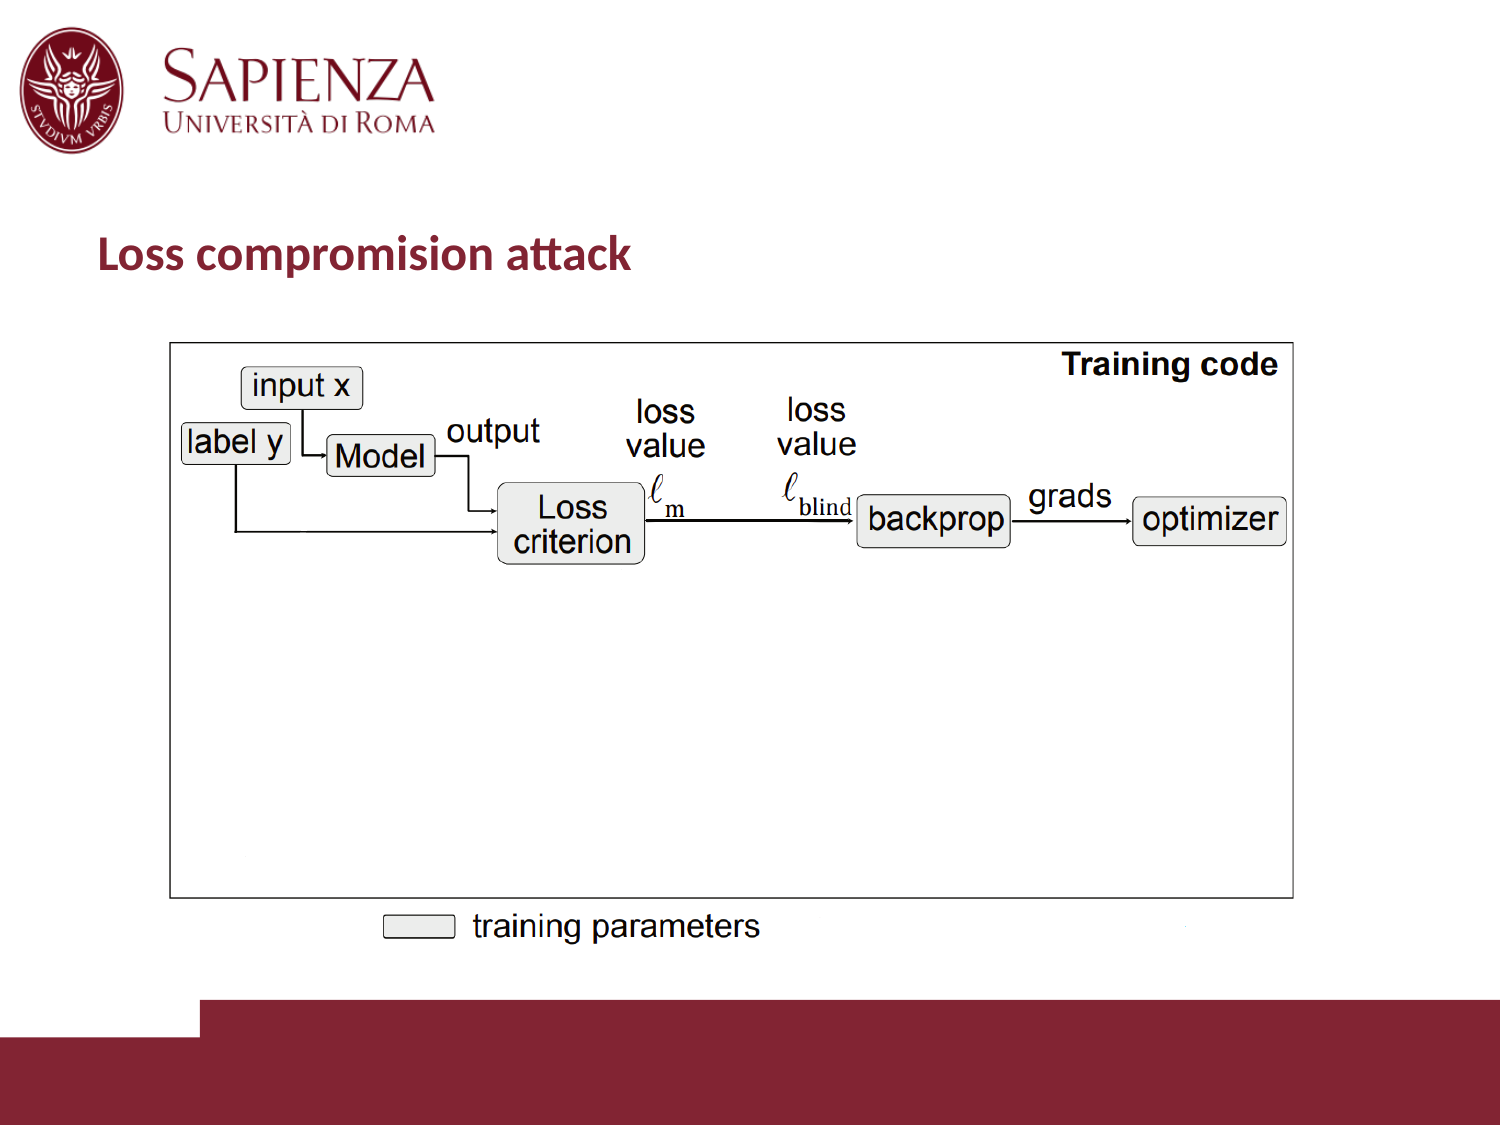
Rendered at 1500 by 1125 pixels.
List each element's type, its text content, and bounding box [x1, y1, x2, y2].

text_box Loss compromision attack [82, 212, 1300, 296]
picture [118, 295, 1394, 979]
